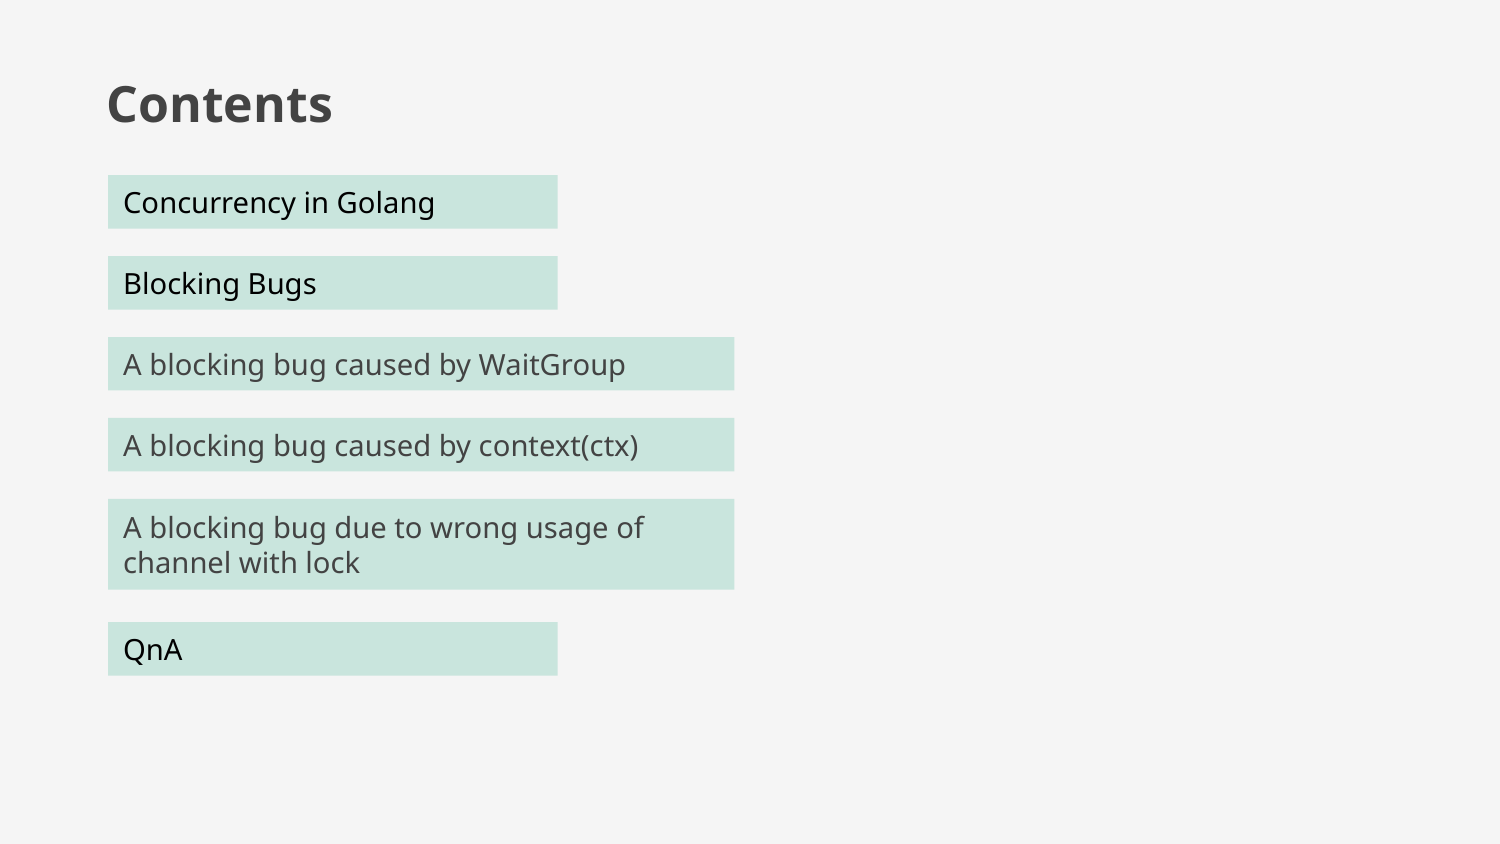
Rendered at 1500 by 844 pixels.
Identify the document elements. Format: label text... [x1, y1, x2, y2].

text_box QnA [108, 622, 558, 676]
text_box A blocking bug caused by WaitGroup [108, 337, 735, 391]
text_box A blocking bug due to wrong usage of channel with lock [108, 498, 735, 590]
text_box A blocking bug caused by context(ctx) [108, 417, 735, 472]
text_box Contents [91, 56, 1416, 147]
text_box Concurrency in Golang [108, 175, 558, 229]
text_box Blocking Bugs [108, 256, 558, 310]
